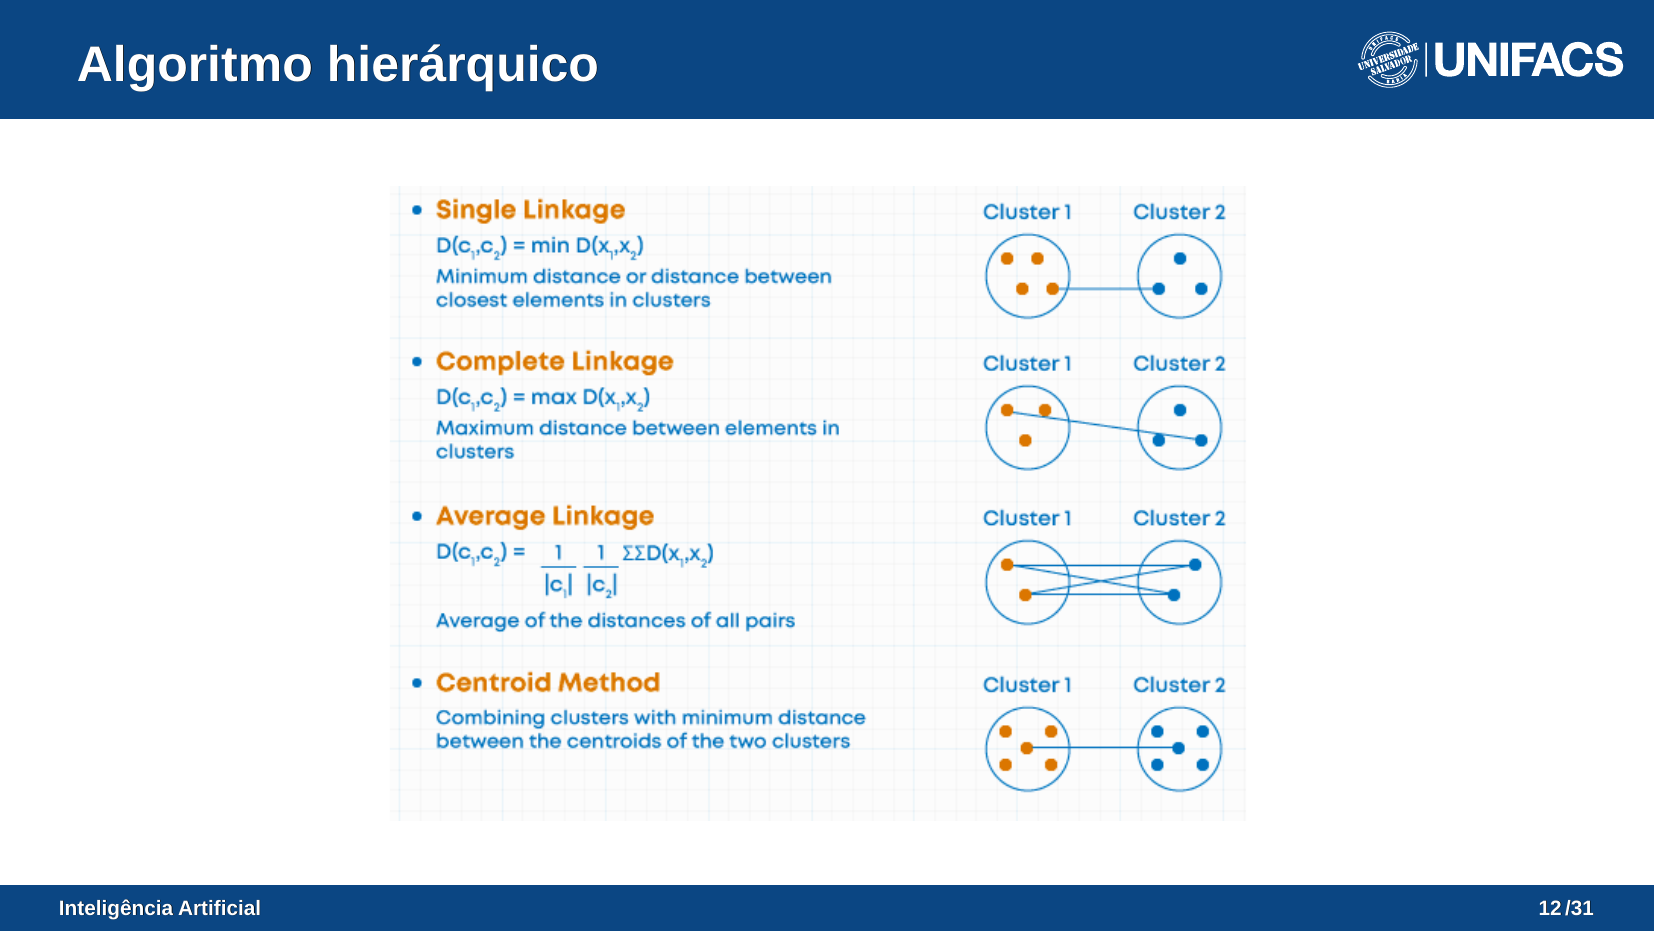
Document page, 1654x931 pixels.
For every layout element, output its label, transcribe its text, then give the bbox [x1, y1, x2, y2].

text_box Algoritmo hierárquico [76, 7, 1241, 120]
picture [389, 186, 1247, 821]
